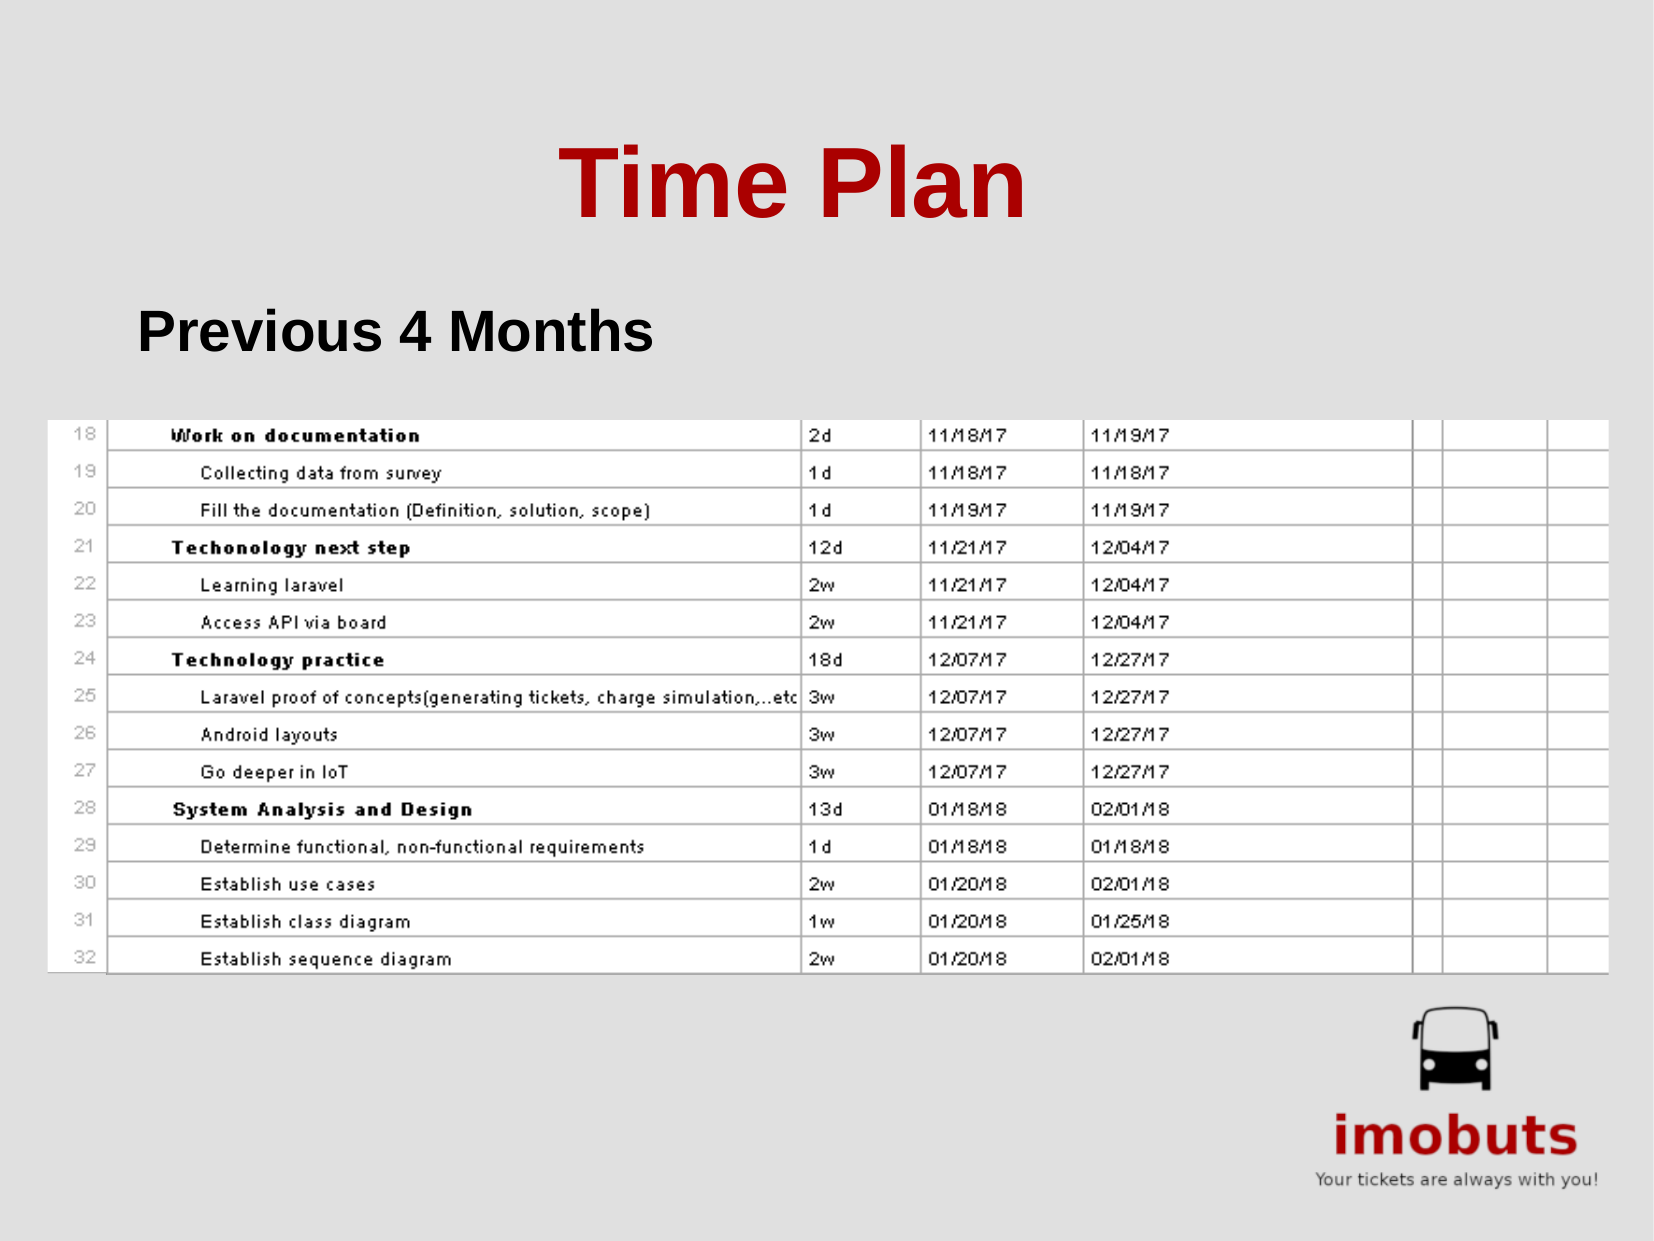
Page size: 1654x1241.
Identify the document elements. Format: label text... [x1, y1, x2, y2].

text_box Time Plan [140, 120, 1514, 247]
picture [0, 0, 1654, 1241]
text_box Previous 4 Months [122, 290, 903, 371]
